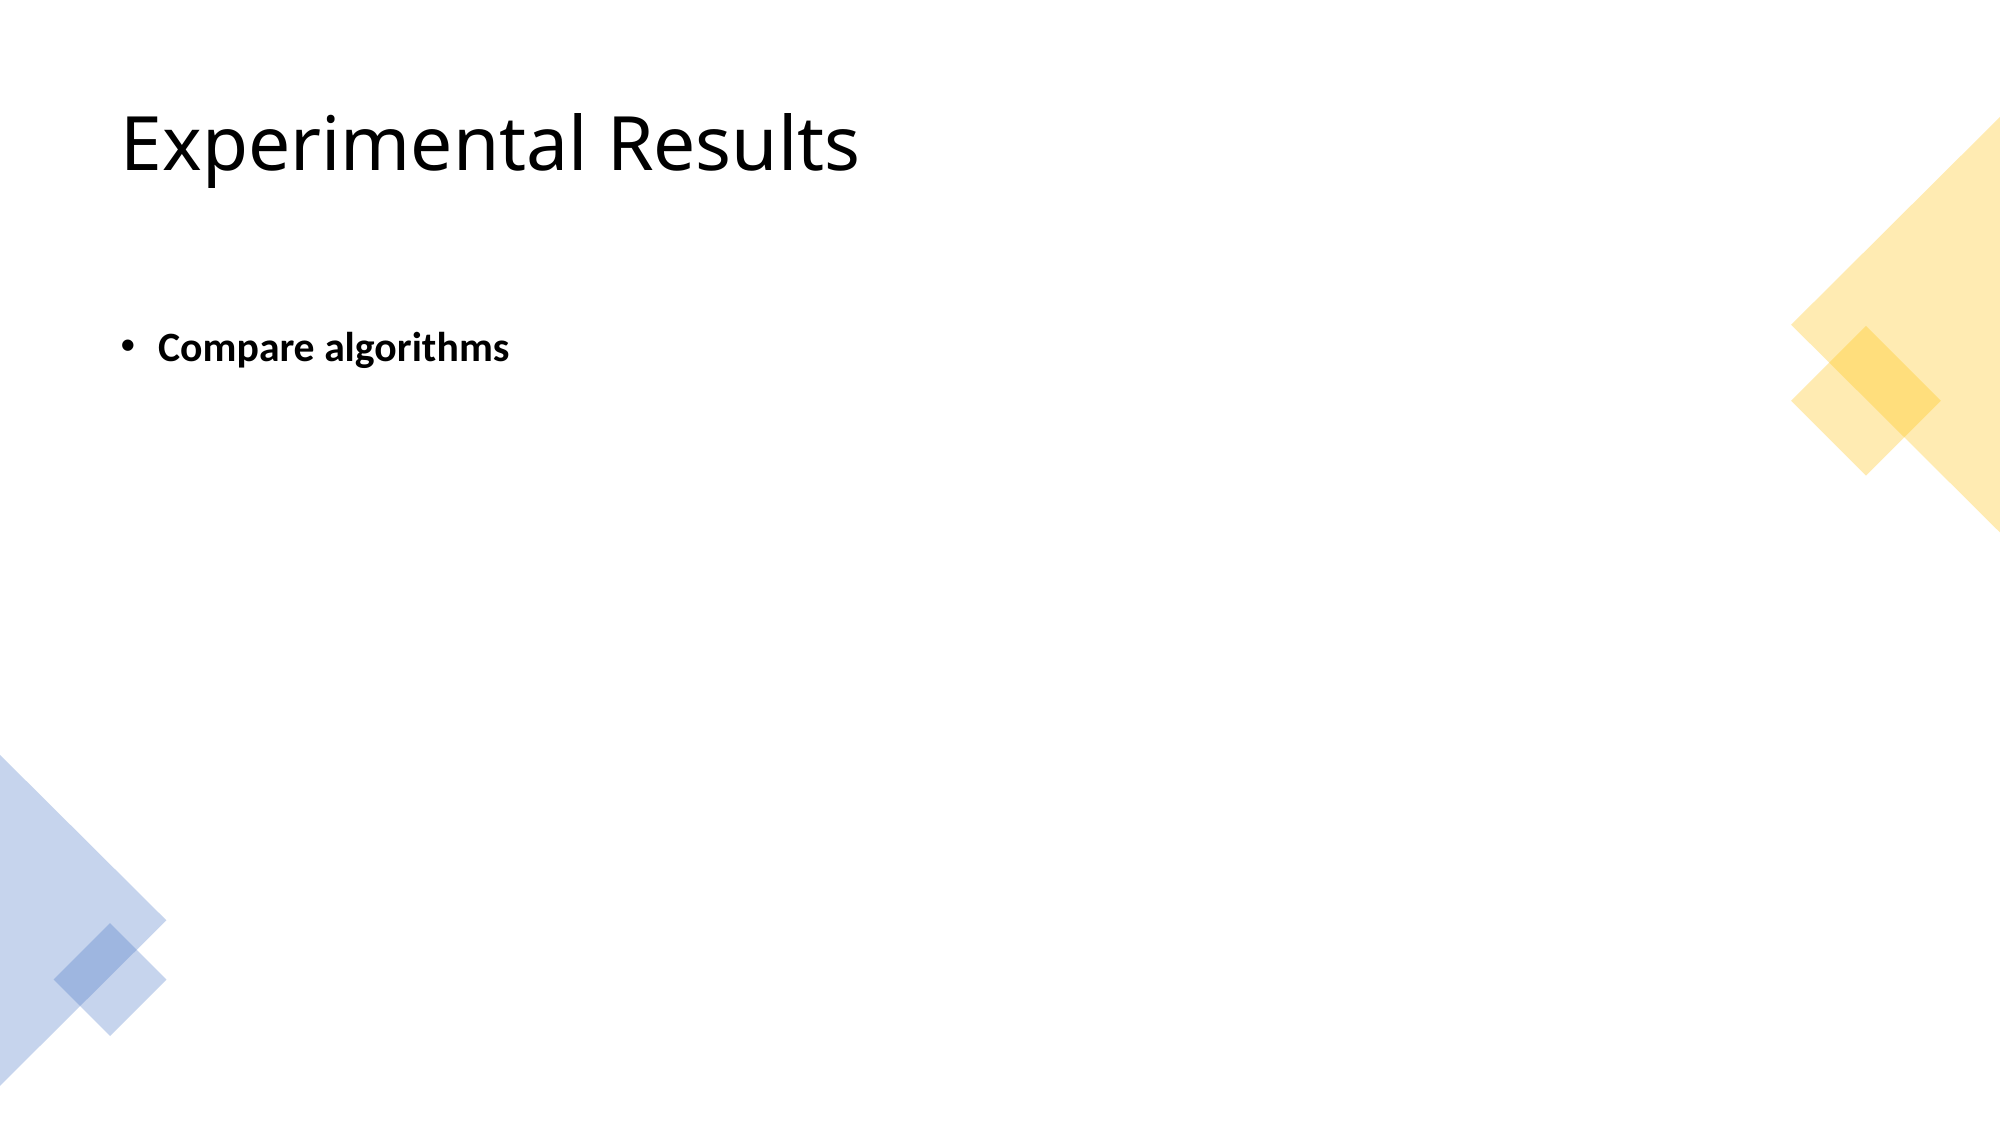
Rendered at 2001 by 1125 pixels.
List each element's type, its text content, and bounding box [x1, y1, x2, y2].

title Experimental Results [105, 52, 1895, 240]
list Compare algorithms [105, 292, 1895, 1014]
text_box [0, 0, 2000, 1125]
